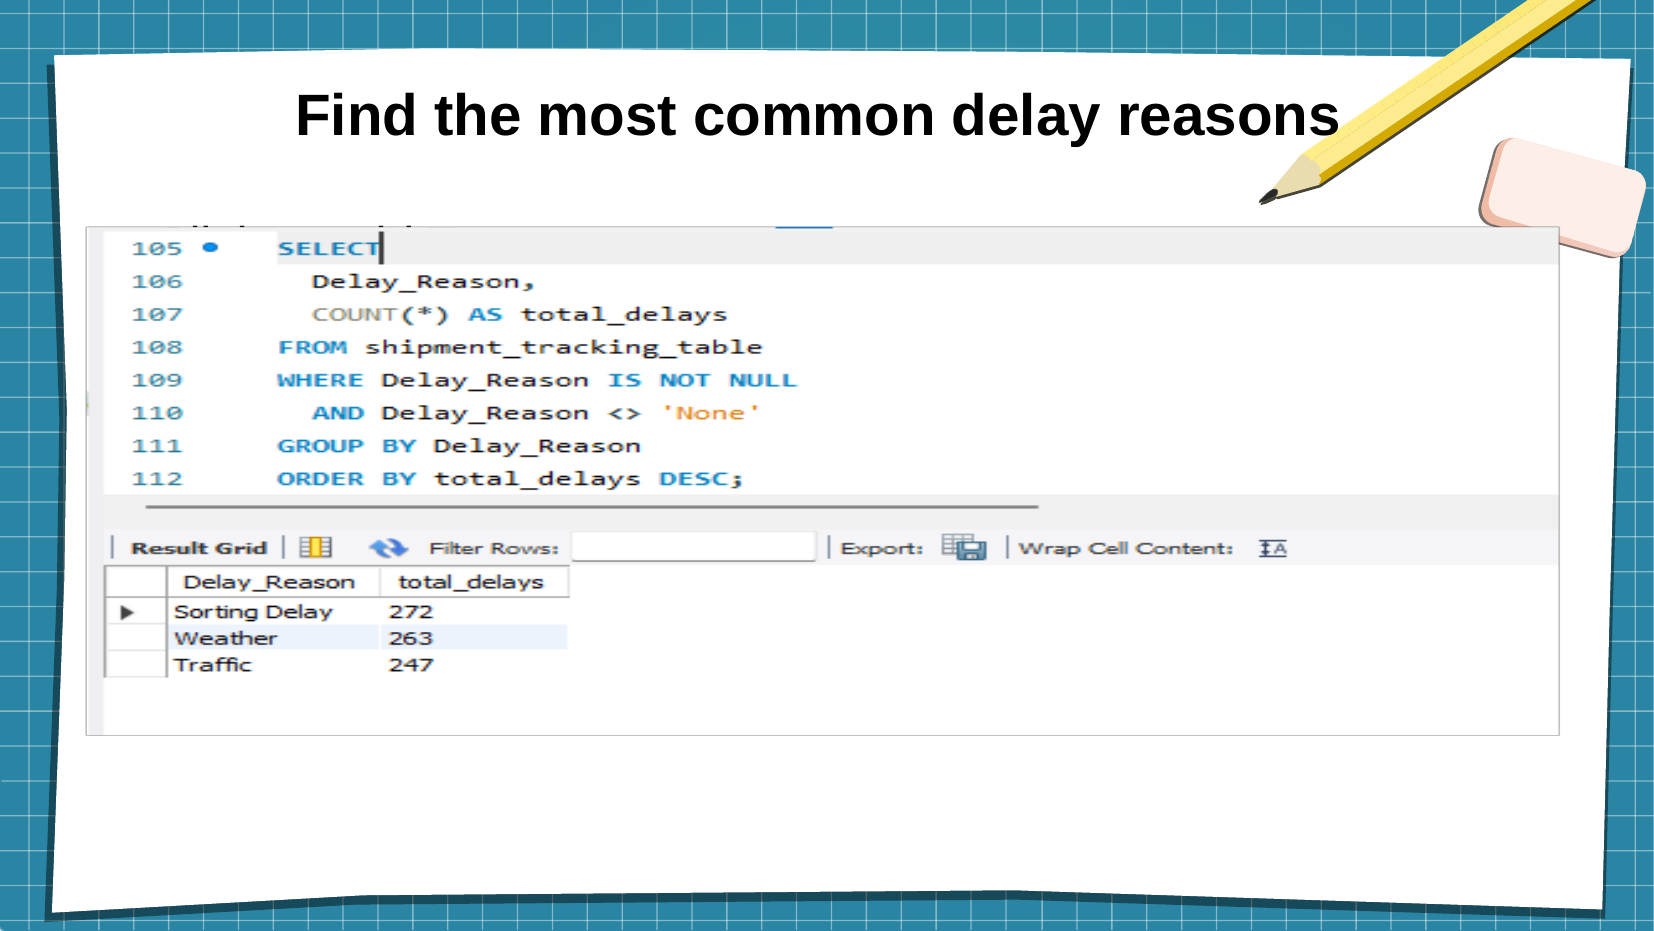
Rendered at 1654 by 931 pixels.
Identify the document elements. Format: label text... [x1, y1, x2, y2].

picture [82, 224, 1565, 739]
list Click to add Text [82, 217, 1571, 758]
title Find the most common delay reasons [82, 37, 1571, 193]
